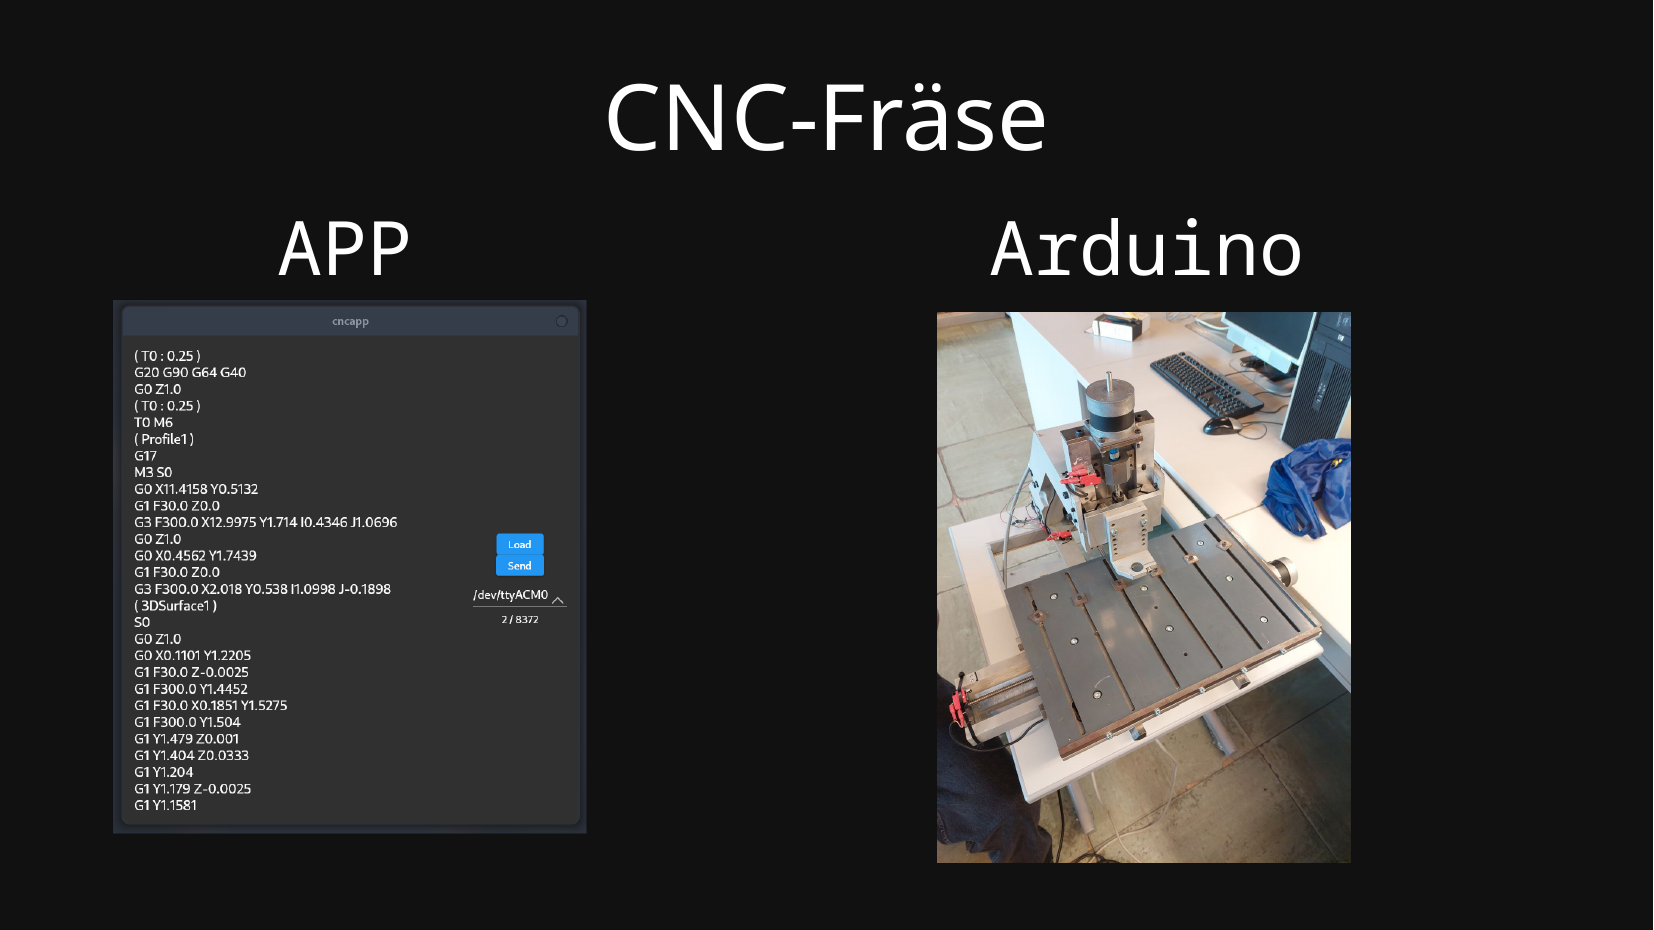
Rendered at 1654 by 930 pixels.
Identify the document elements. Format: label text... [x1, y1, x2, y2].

picture [937, 312, 1351, 863]
text_box APP [262, 187, 638, 278]
picture [112, 299, 587, 834]
title CNC-Fräse [82, 37, 1571, 193]
text_box Arduino [975, 187, 1463, 278]
